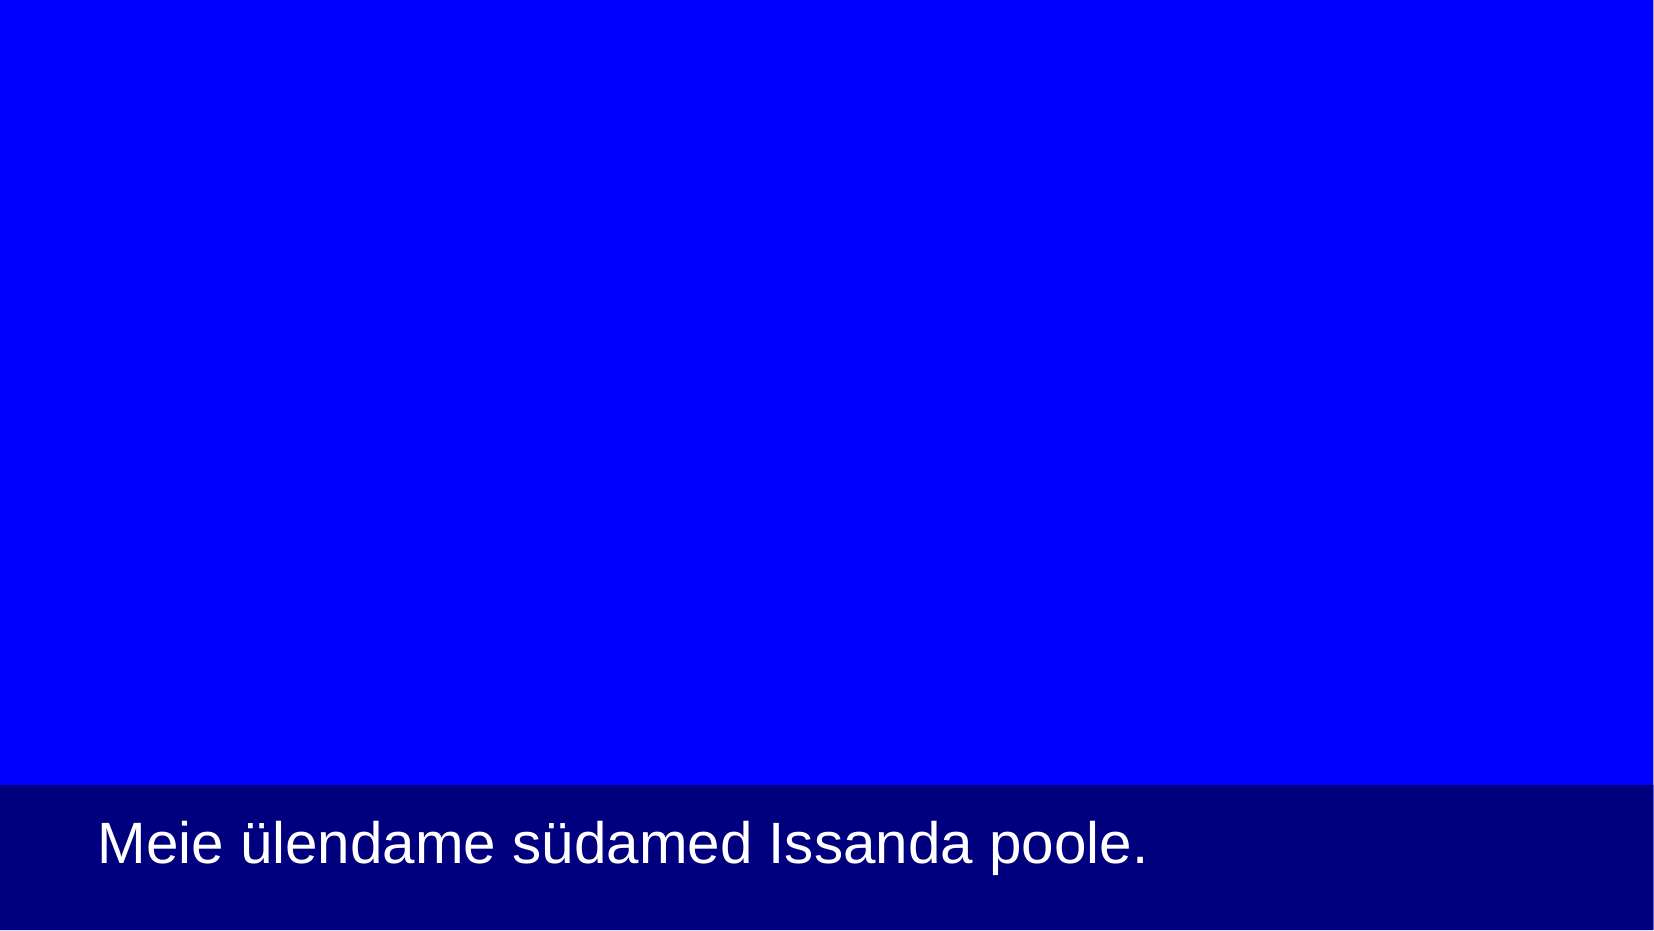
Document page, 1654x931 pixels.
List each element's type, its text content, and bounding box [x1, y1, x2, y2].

text_box [0, 784, 1654, 931]
text_box Meie ülendame südamed Issanda poole. [82, 608, 1571, 884]
